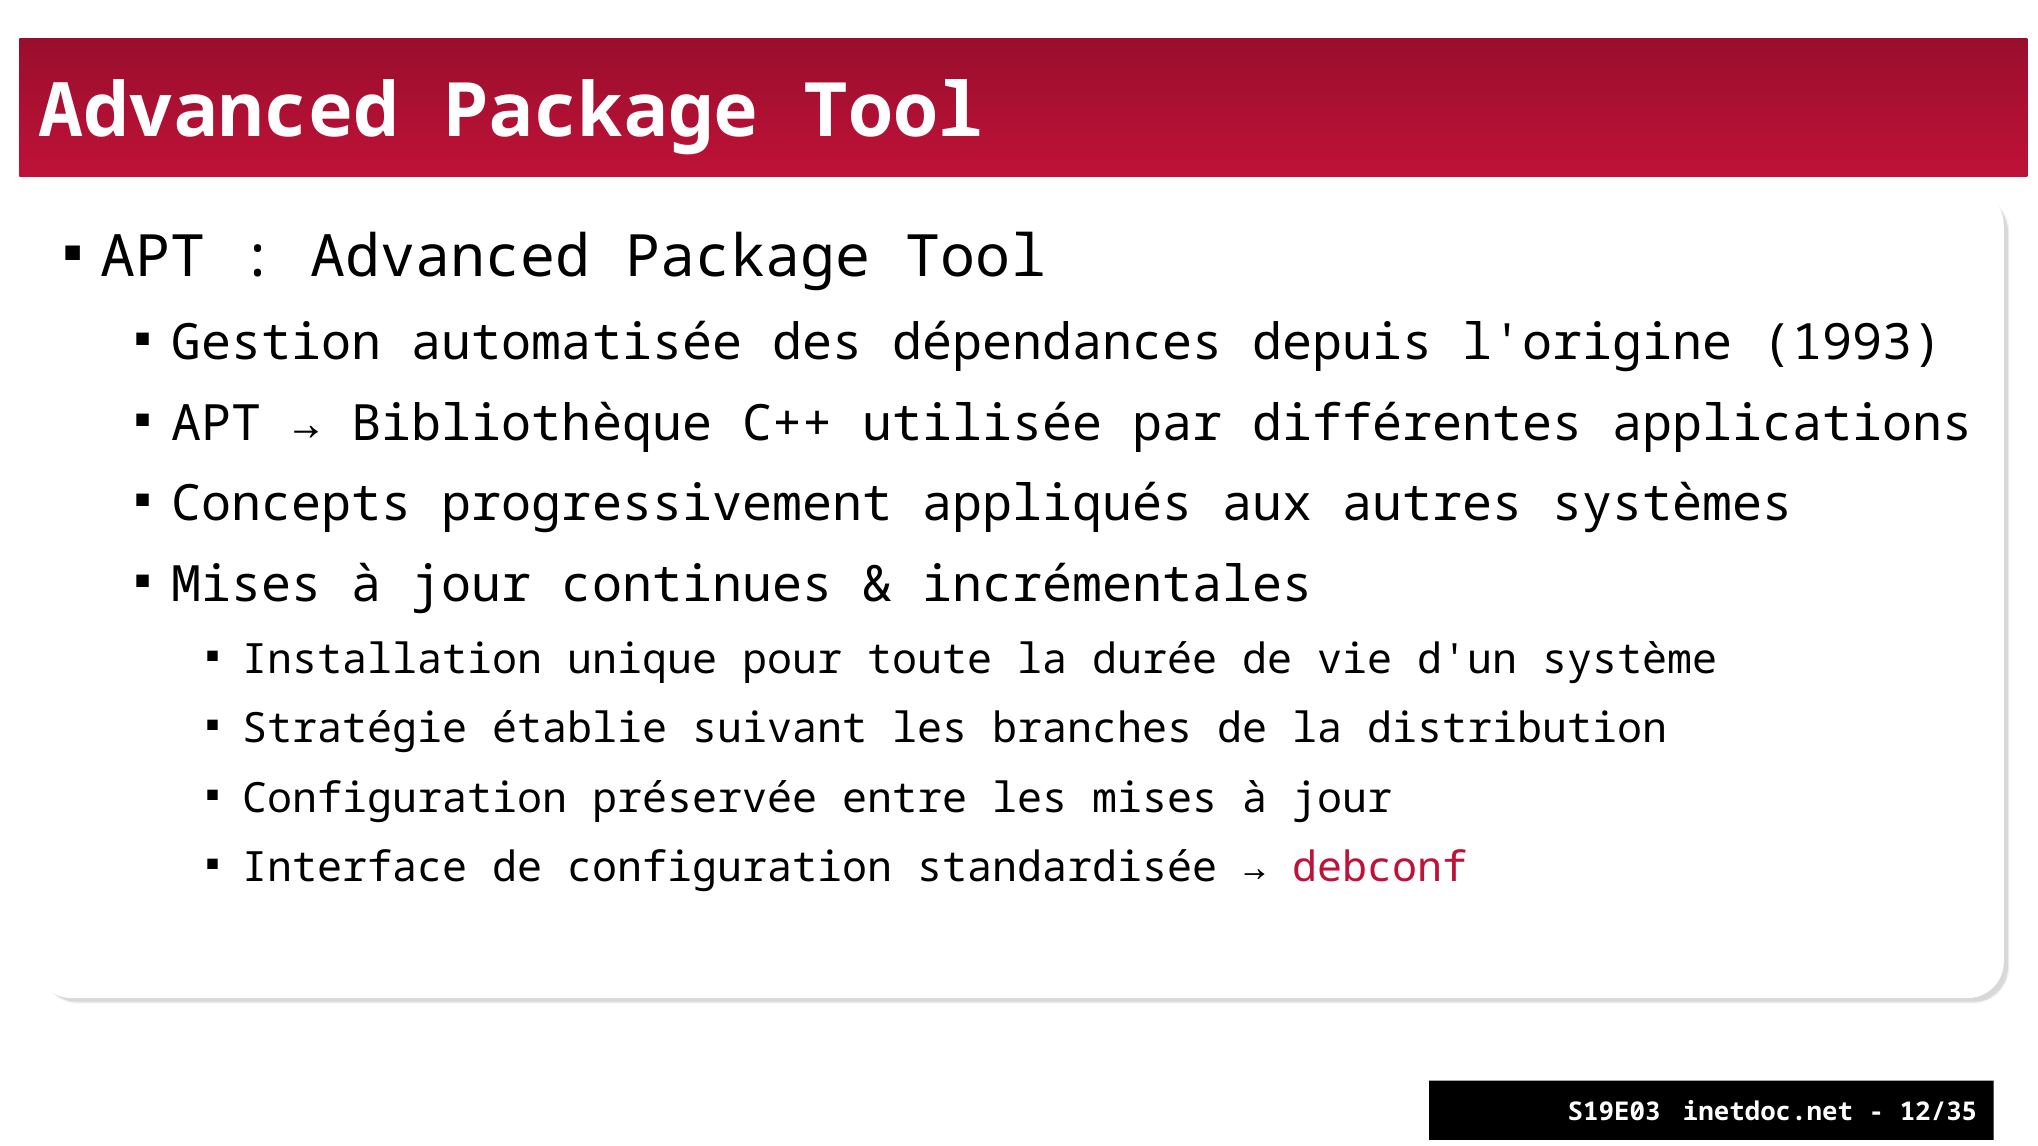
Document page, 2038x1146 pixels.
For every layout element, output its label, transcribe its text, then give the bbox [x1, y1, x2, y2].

text_box Advanced Package Tool [19, 38, 2028, 177]
text_box APT : Advanced Package Tool Gestion automatisée des dépendances depuis l'origine (1993) APT → Bibliothèque C++ utilisée par différentes applications Concepts progressivement appliqués aux autres systèmes Mises à jour continues & incrémentales Installation unique pour toute la durée de vie d'un système Stratégie établie suivant les branches de la distribution Configuration préservée entre les mises à jour Interface de configuration standardisée → debconf [35, 188, 2004, 999]
text_box S19E03 inetdoc.net - <numéro>/35 [1429, 1080, 1994, 1140]
